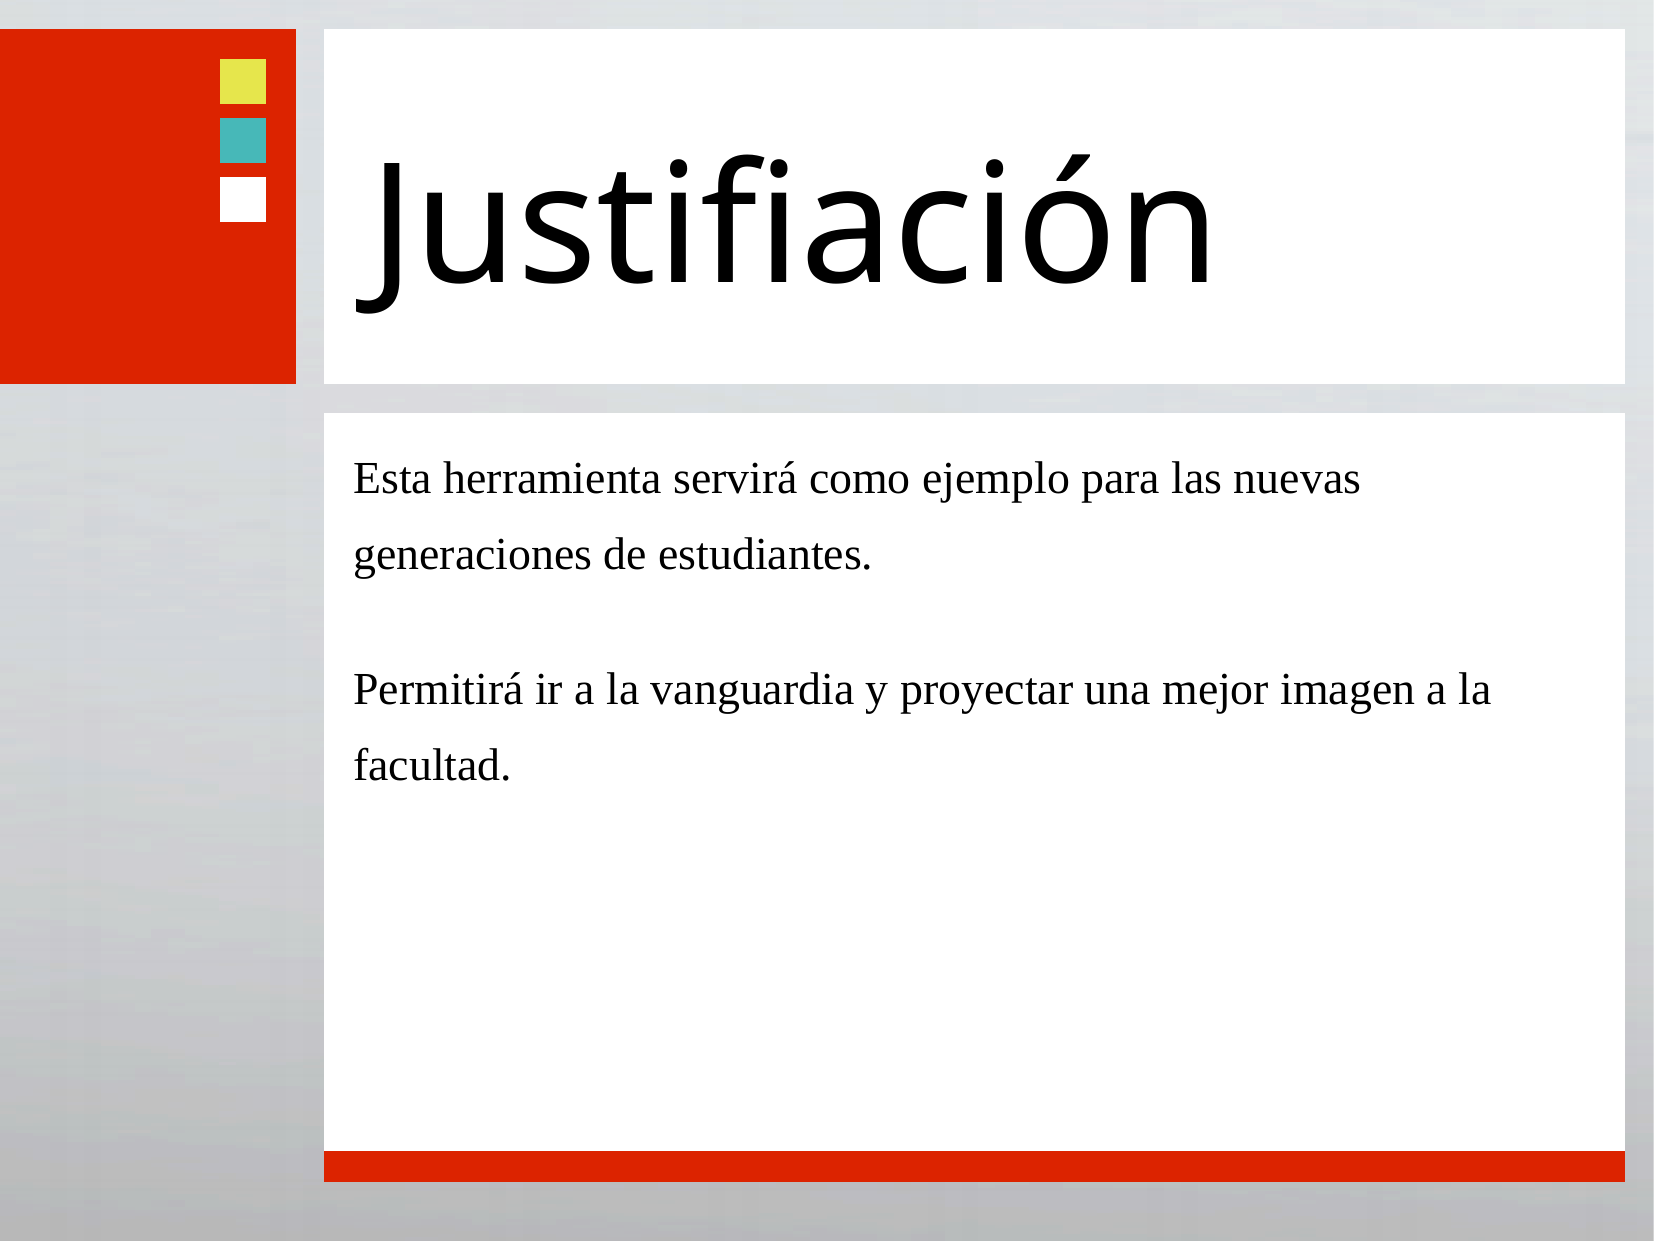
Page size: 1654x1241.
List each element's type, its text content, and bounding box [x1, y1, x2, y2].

picture [0, 0, 1654, 1241]
text_box Justifiación [354, 96, 1595, 313]
text_box Esta herramienta servirá como ejemplo para las nuevas generaciones de estudiantes. Permitirá ir a la vanguardia y proyectar una mejor imagen a la facultad. [338, 420, 1595, 1119]
